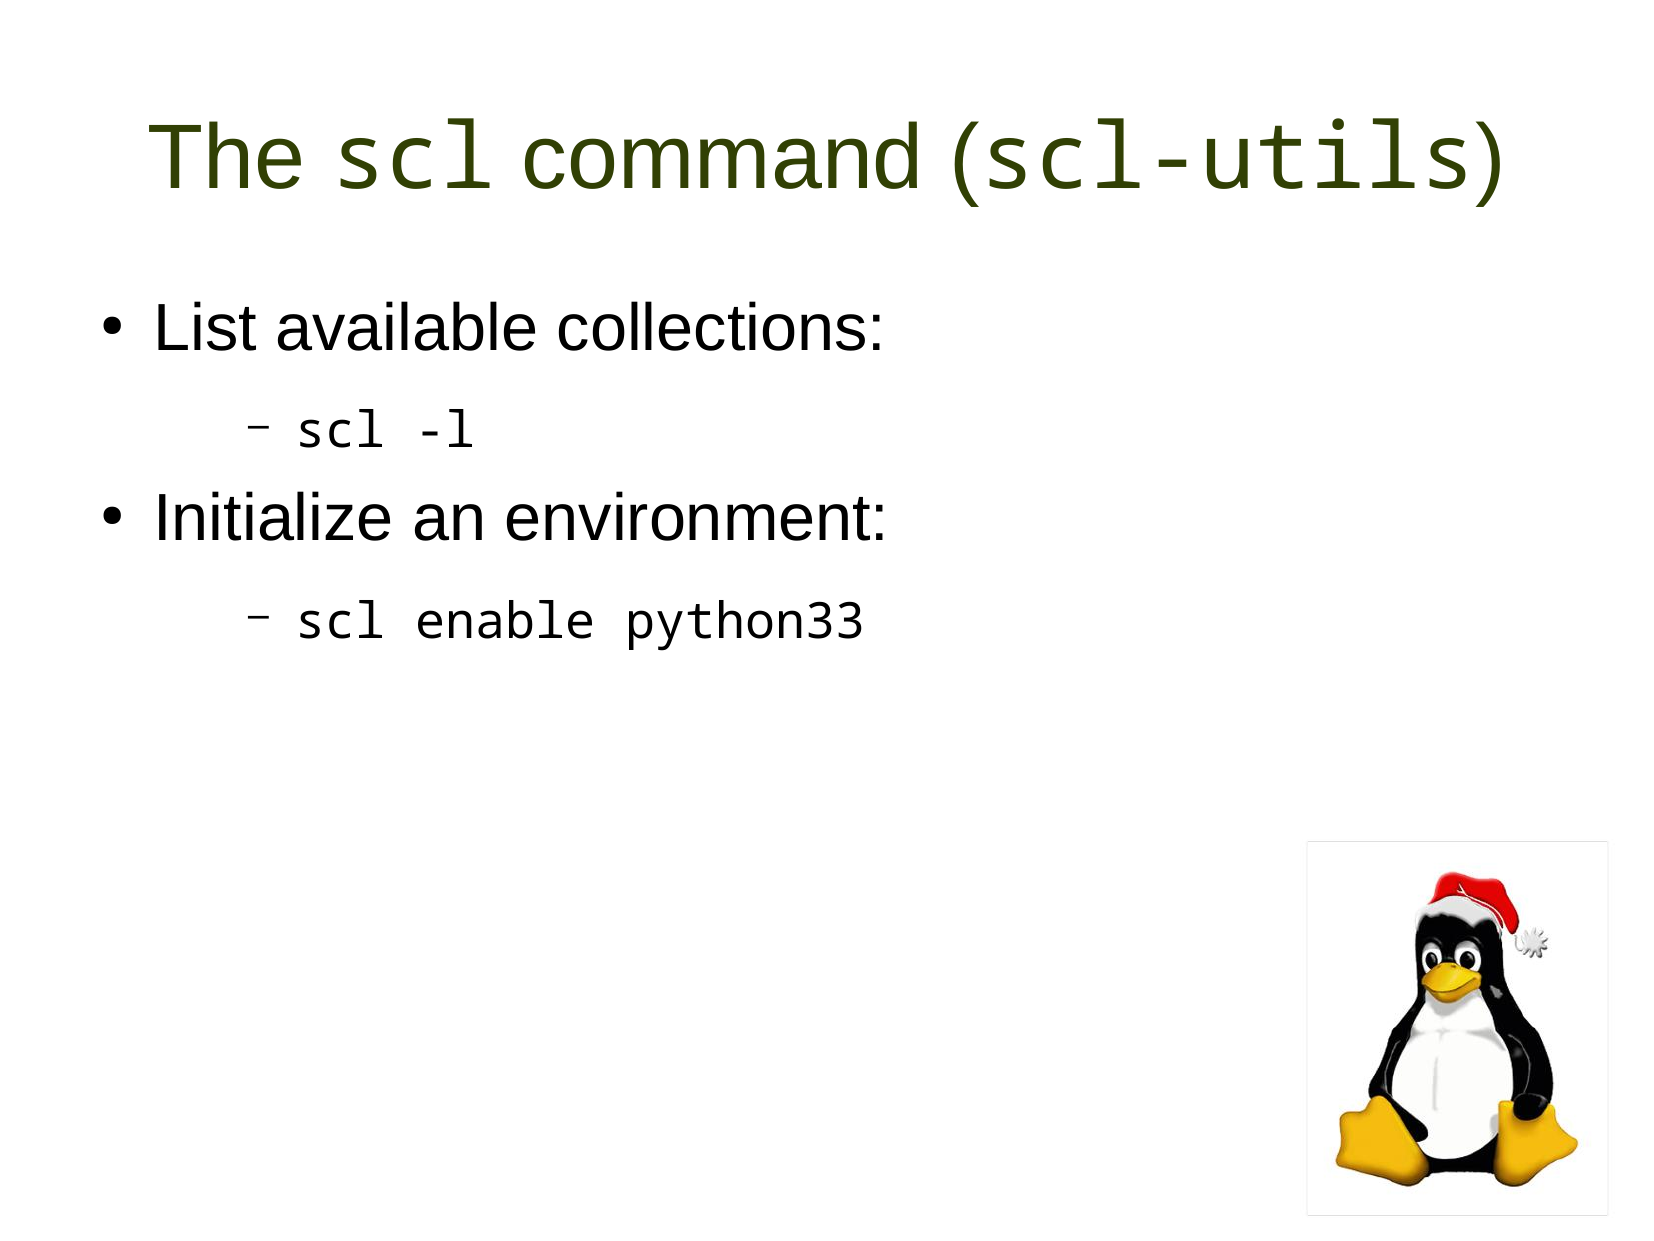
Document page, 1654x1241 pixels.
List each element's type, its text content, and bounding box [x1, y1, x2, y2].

title The scl command (scl-utils) [82, 49, 1571, 257]
picture [1260, 831, 1654, 1225]
list List available collections: scl -l Initialize an environment: scl enable python33 [82, 290, 1571, 1109]
